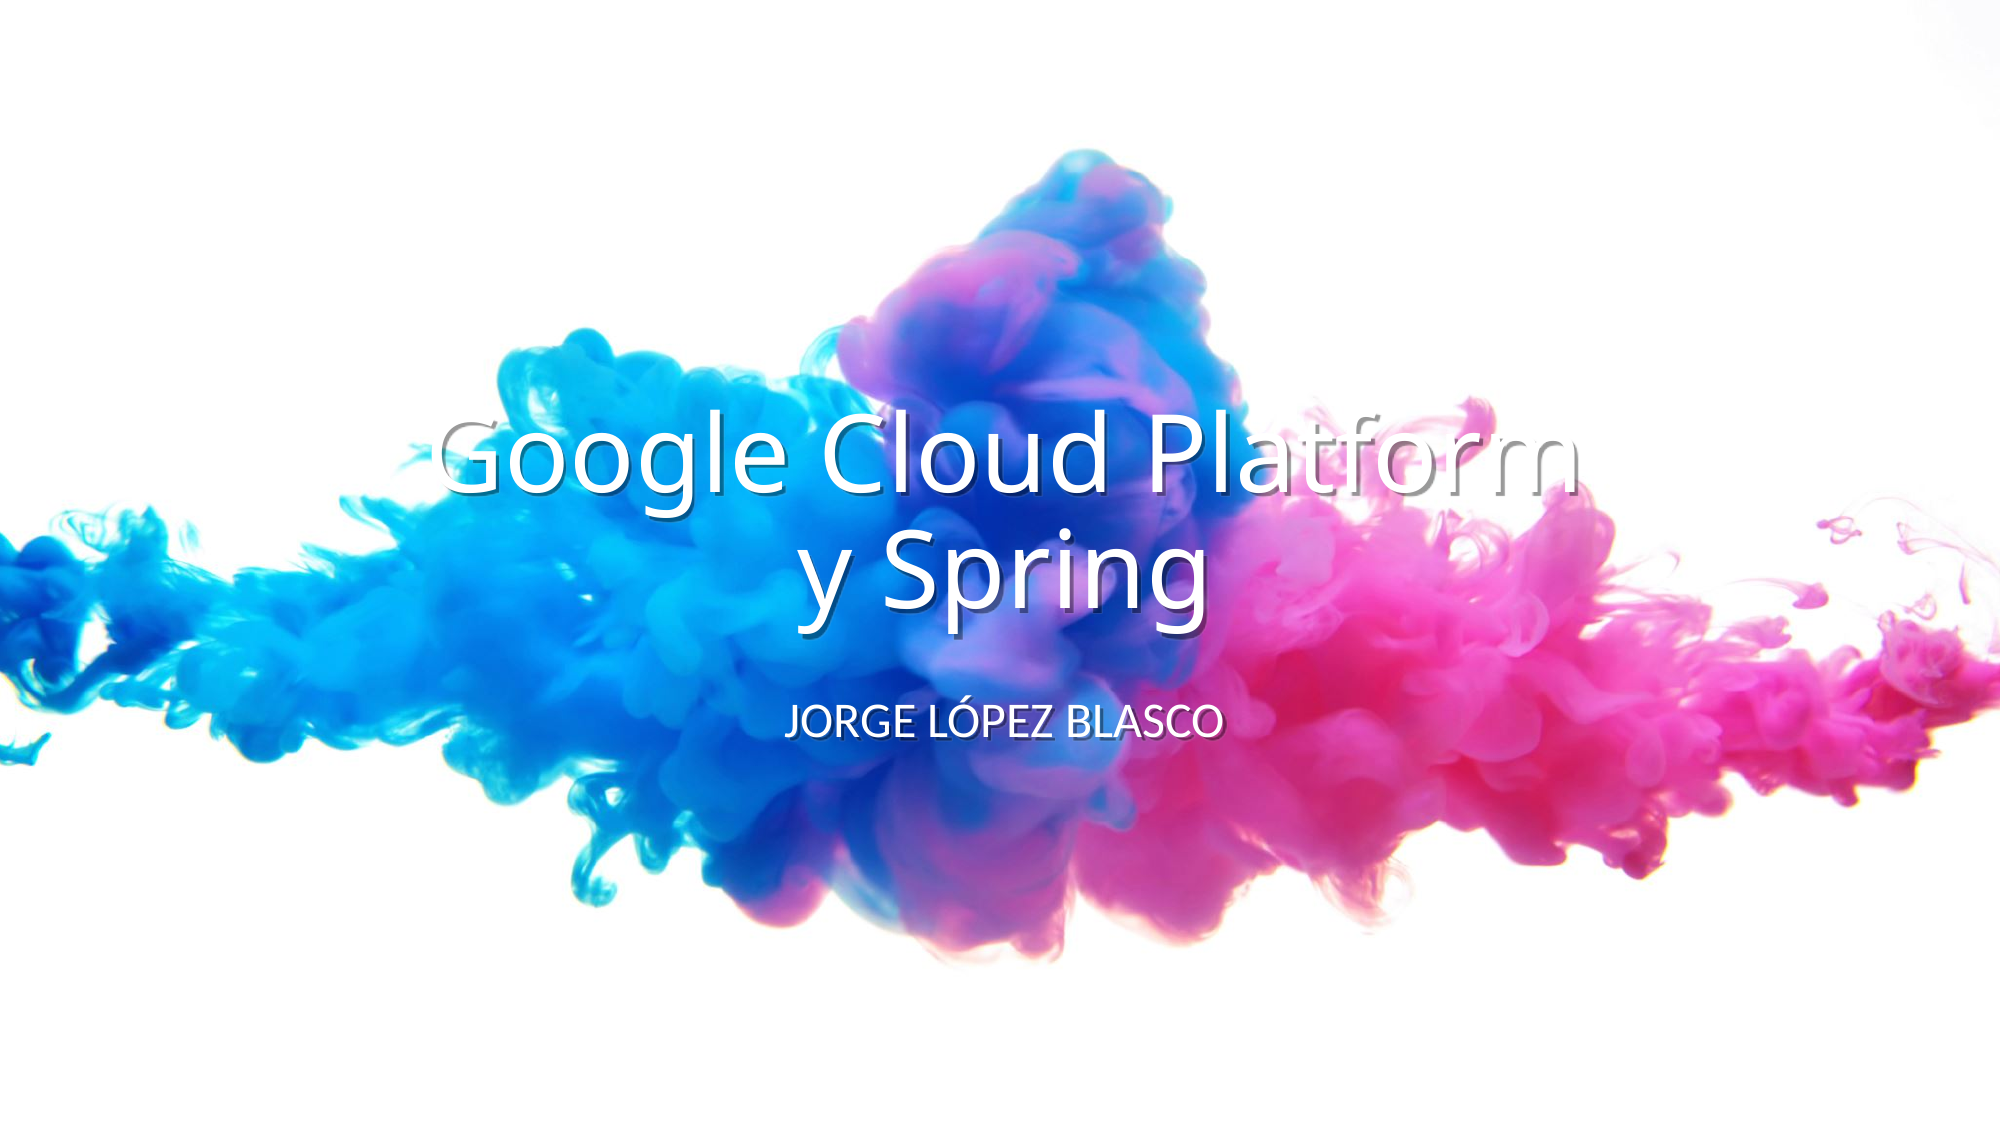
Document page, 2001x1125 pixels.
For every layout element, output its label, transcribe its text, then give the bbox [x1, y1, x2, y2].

picture [0, 0, 2000, 1125]
title Google Cloud Platform y Spring [180, 53, 1831, 640]
subtitle JORGE LÓPEZ BLASCO [180, 687, 1831, 898]
